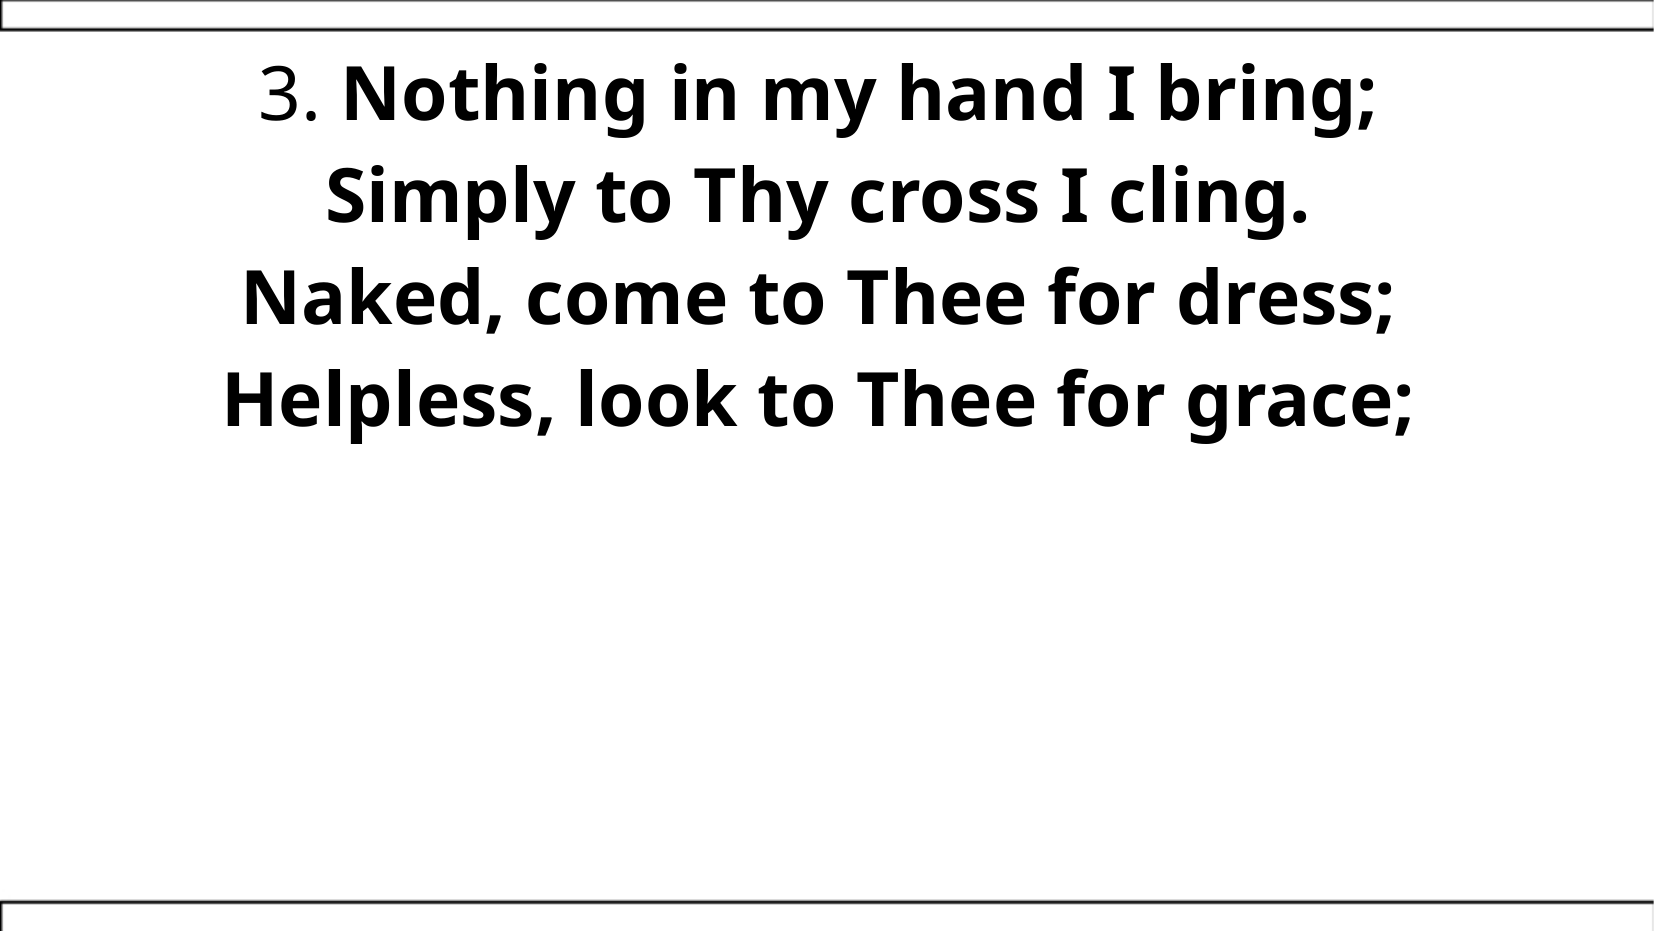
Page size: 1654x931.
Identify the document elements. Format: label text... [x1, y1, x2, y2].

text_box 3. Nothing in my hand I bring; Simply to Thy cross I cling. Naked, come to Thee for dress; Helpless, look to Thee for grace; [91, 32, 1547, 453]
picture [0, 0, 1654, 931]
